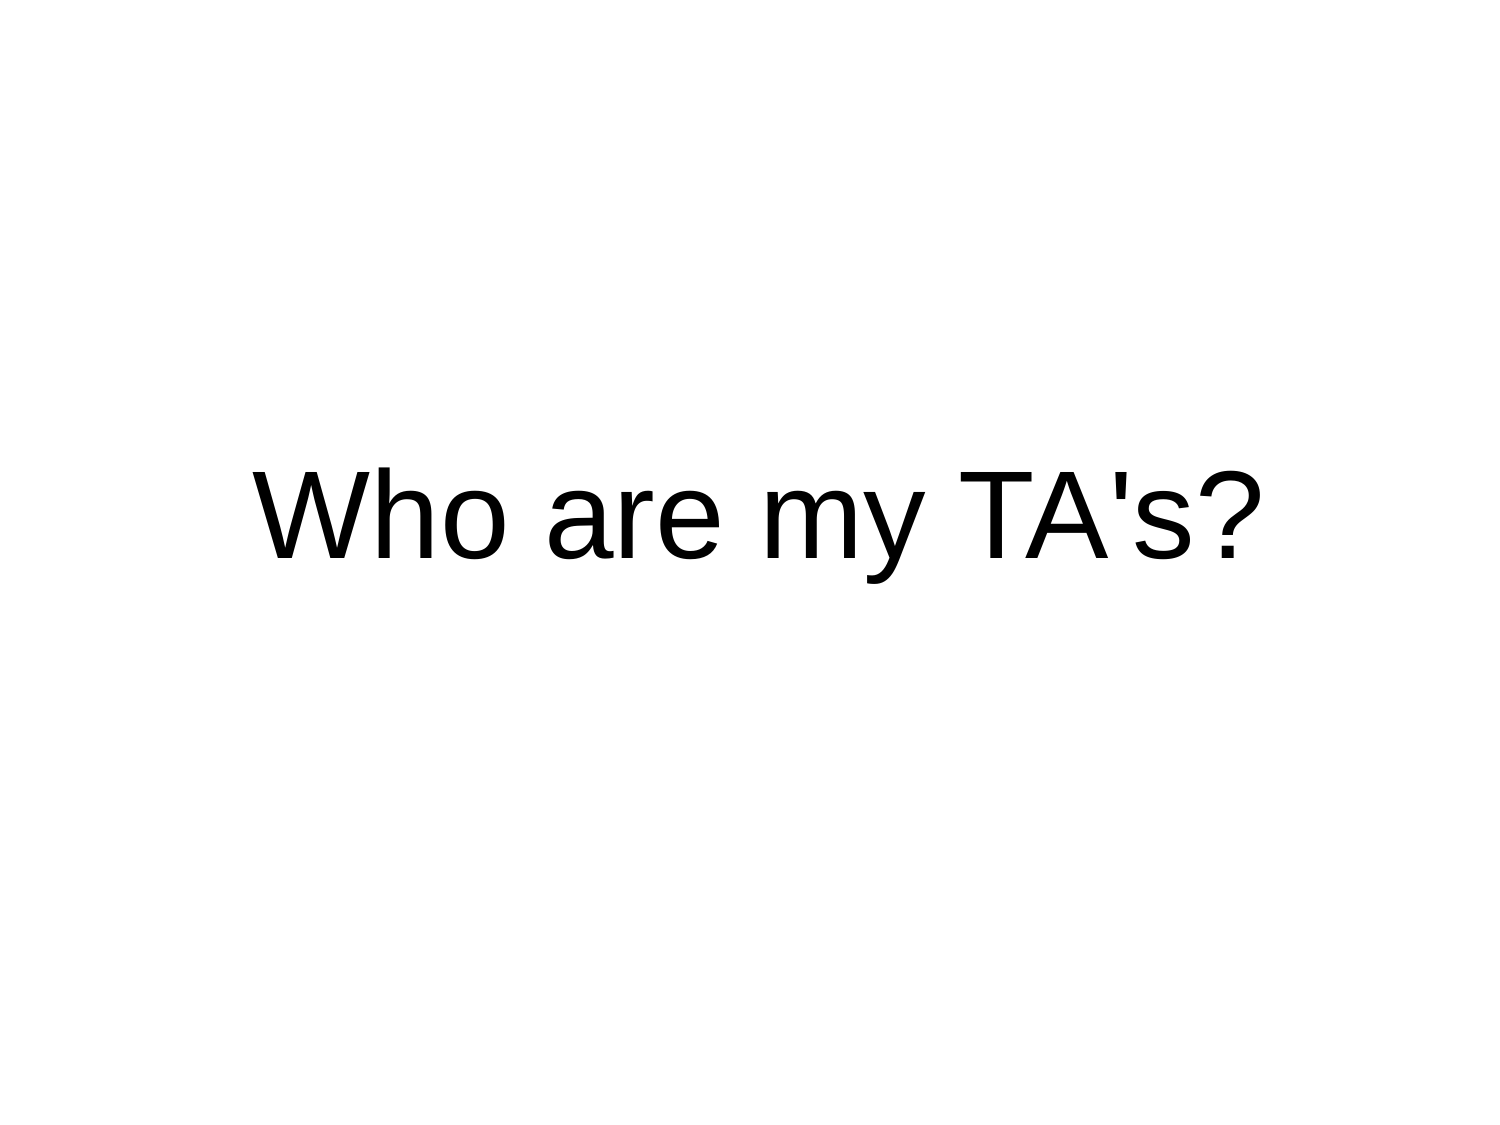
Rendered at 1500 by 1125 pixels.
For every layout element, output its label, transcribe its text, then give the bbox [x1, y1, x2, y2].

title Who are my TA's? [84, 421, 1435, 610]
